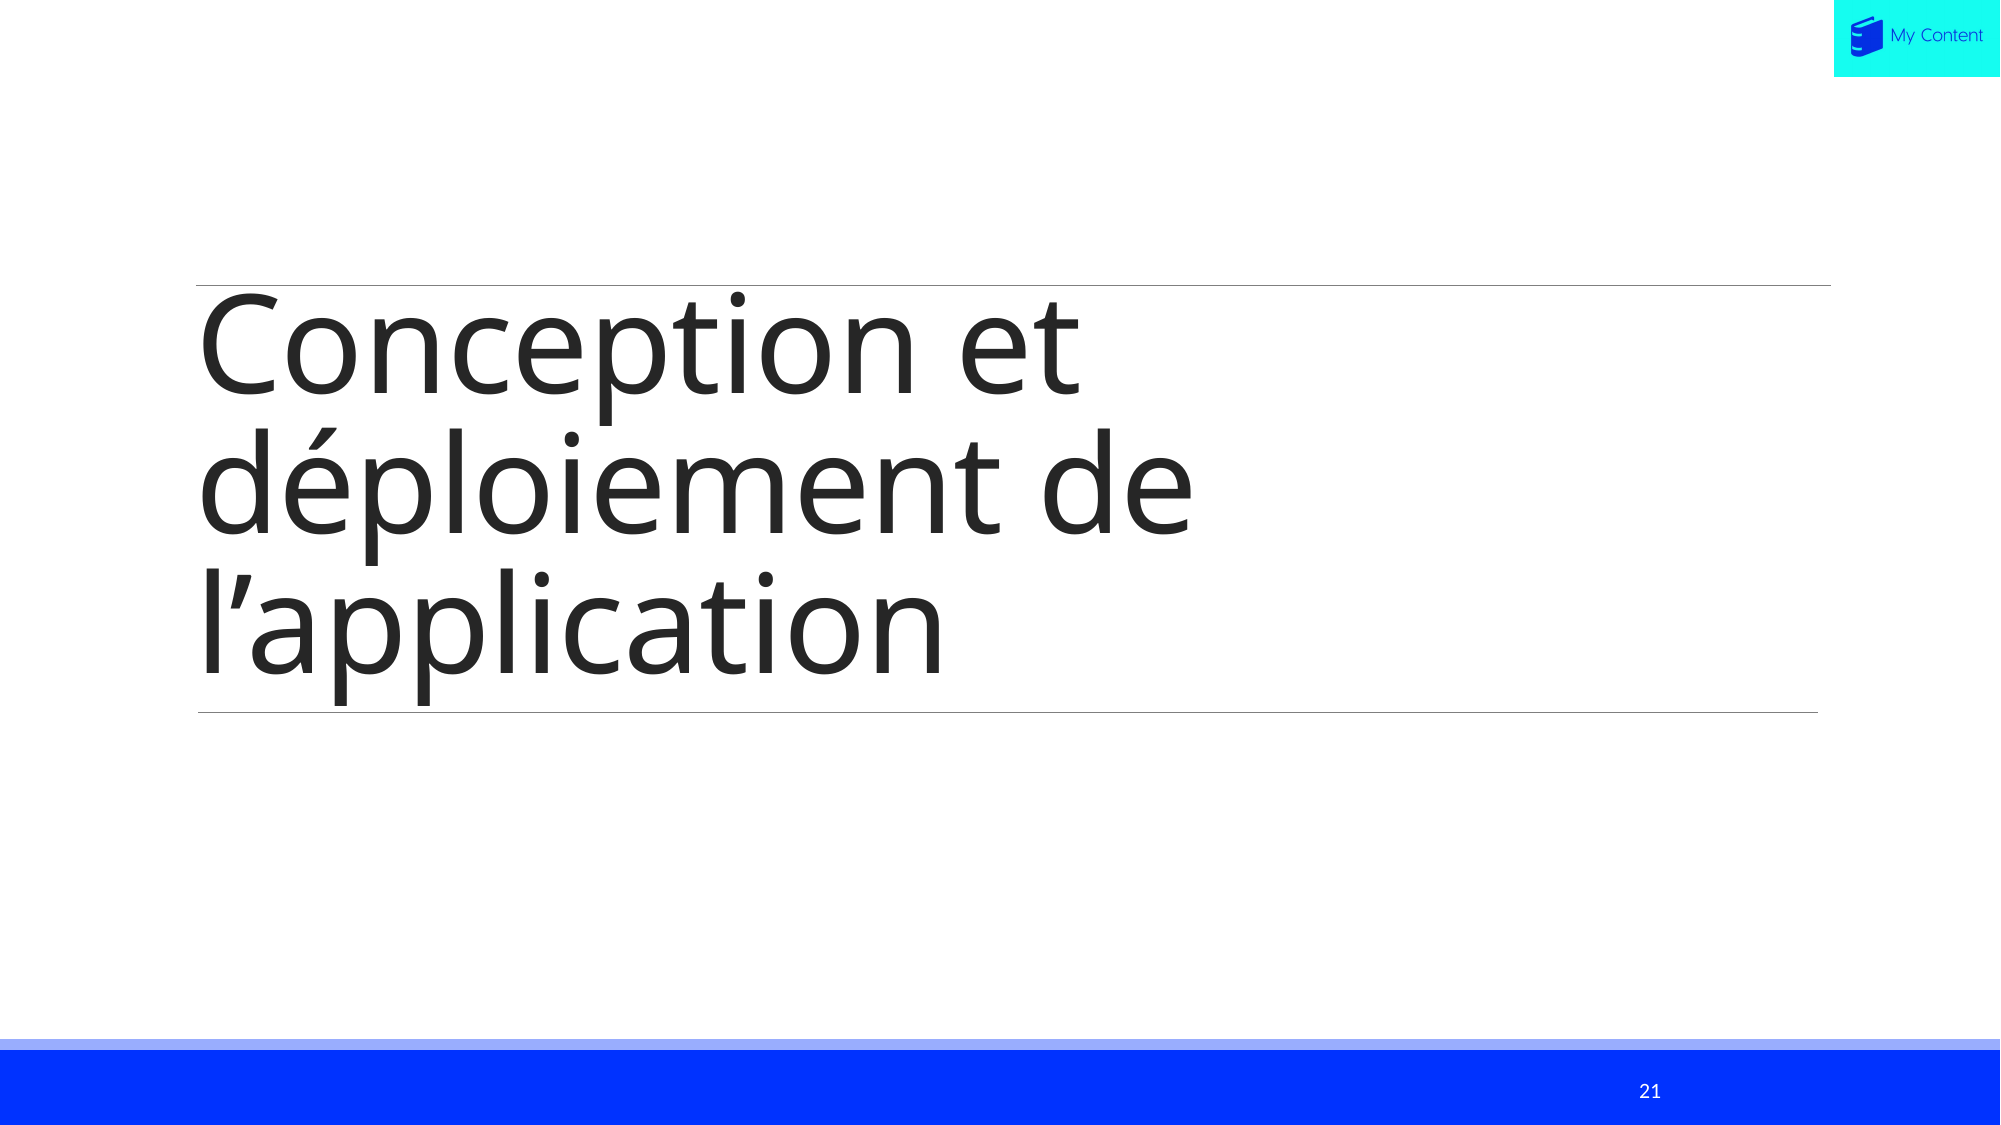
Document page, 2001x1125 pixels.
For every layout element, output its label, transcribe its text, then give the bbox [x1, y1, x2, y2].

title Conception et déploiement de l’application [180, 124, 1831, 710]
picture [1834, 0, 2000, 77]
text_box [1624, 1059, 1840, 1120]
